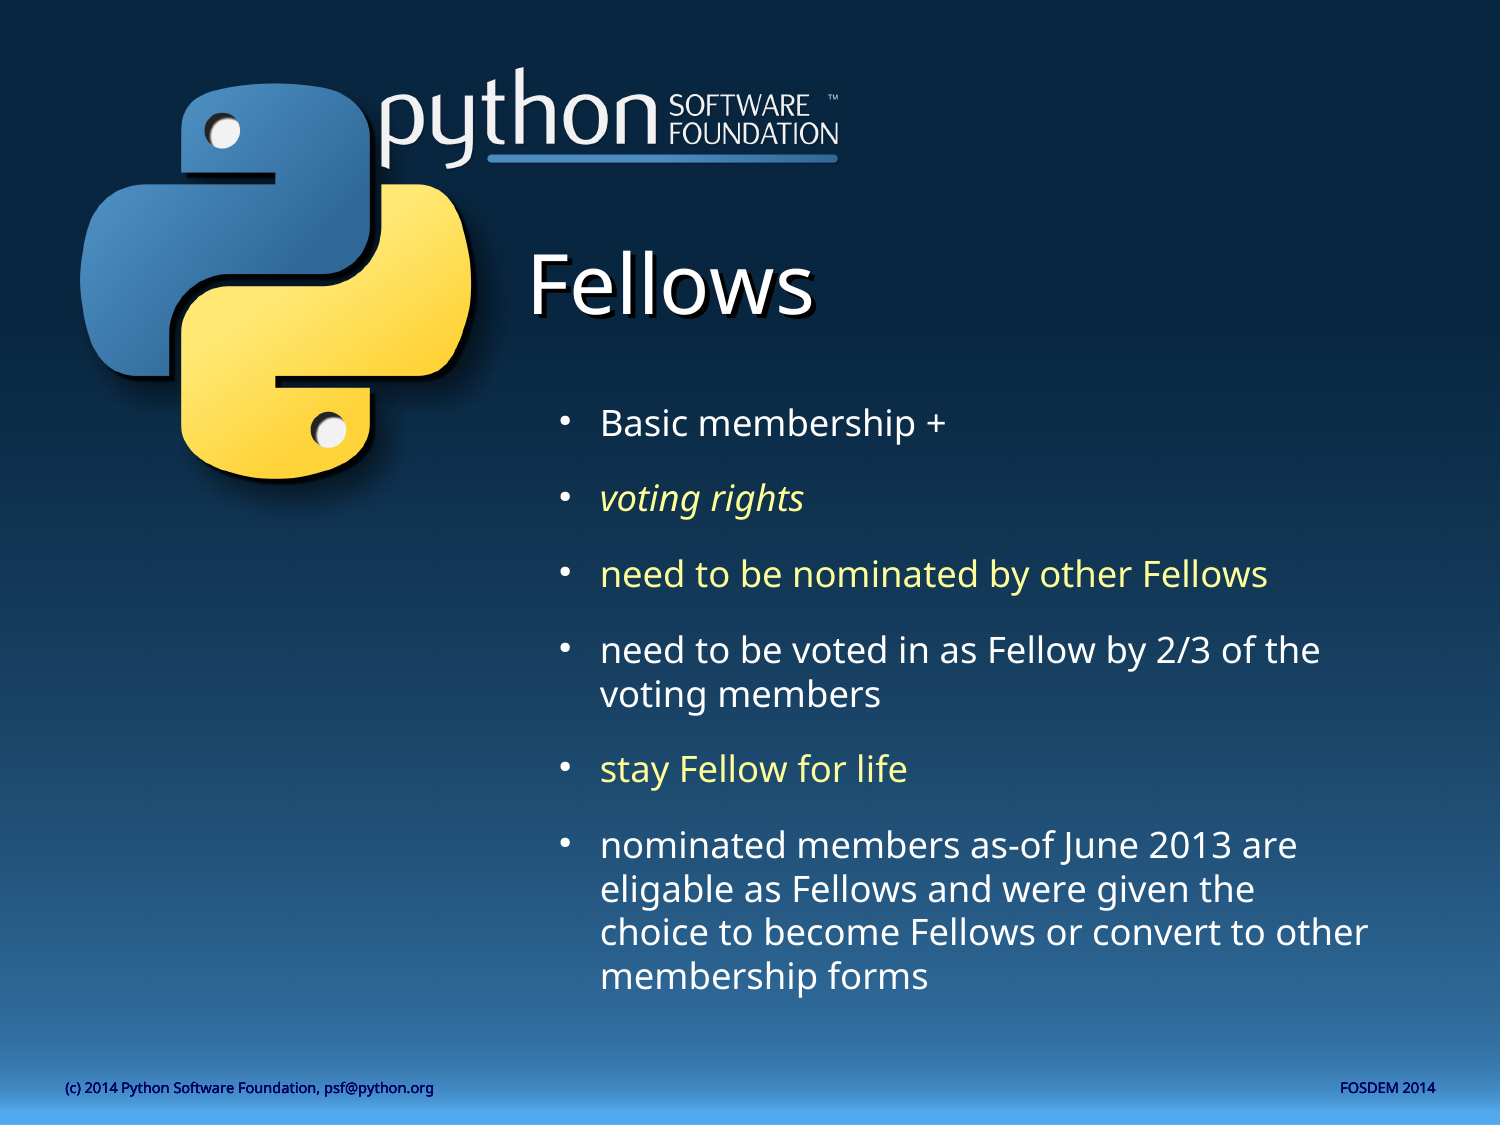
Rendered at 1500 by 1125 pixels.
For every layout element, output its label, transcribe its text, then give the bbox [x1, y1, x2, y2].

picture [0, 0, 1500, 1125]
title Fellows [512, 185, 1388, 377]
list Basic membership + voting rights need to be nominated by other Fellows need to be voted in as Fellow by 2/3 of the voting members stay Fellow for life nominated members as-of June 2013 are eligable as Fellows and were given the choice to become Fellows or convert to other membership forms [544, 392, 1388, 1006]
text_box (c) 2014 Python Software Foundation, psf@python.org FOSDEM 2014 [65, 1078, 1436, 1099]
